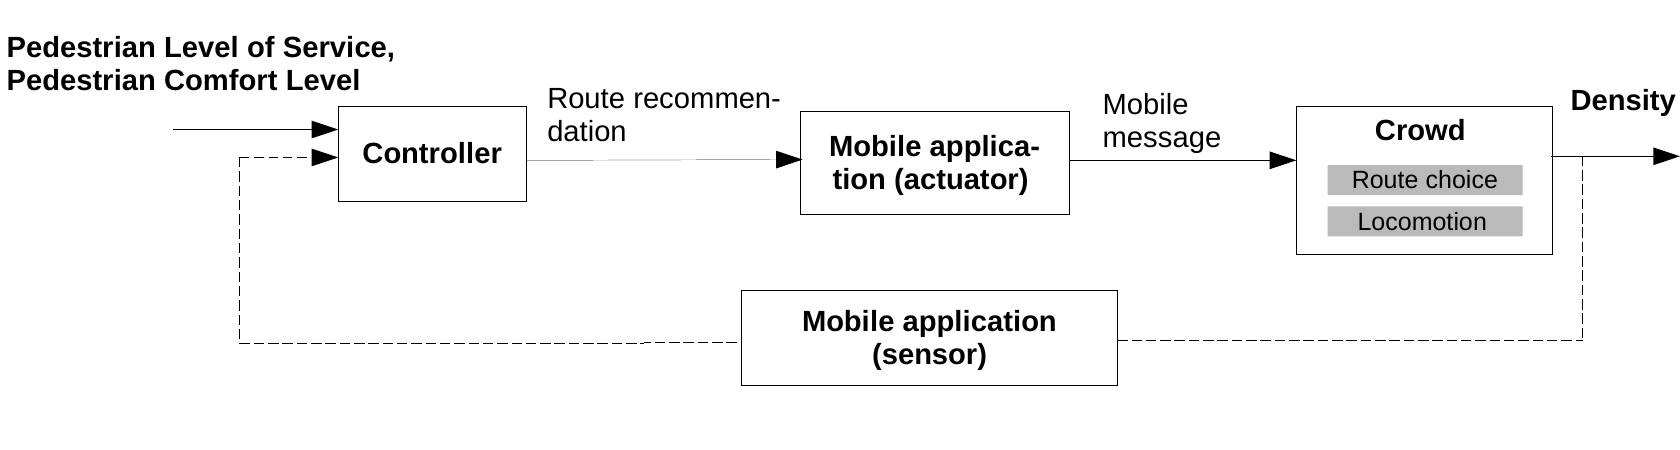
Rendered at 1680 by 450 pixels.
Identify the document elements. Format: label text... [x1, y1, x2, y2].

text_box Mobile applica- tion (actuator) [800, 111, 1070, 215]
text_box Mobile message [1087, 80, 1302, 170]
text_box Route choice [1327, 165, 1523, 196]
text_box Crowd [1296, 106, 1553, 255]
text_box Mobile application (sensor) [741, 290, 1118, 386]
text_box Locomotion [1327, 206, 1523, 237]
text_box Density [1555, 76, 1680, 256]
text_box Pedestrian Level of Service, Pedestrian Comfort Level [0, 24, 442, 236]
text_box Controller [442, 106, 527, 202]
text_box Mobile message [1087, 161, 1269, 170]
text_box Route recommen-dation [532, 75, 848, 202]
